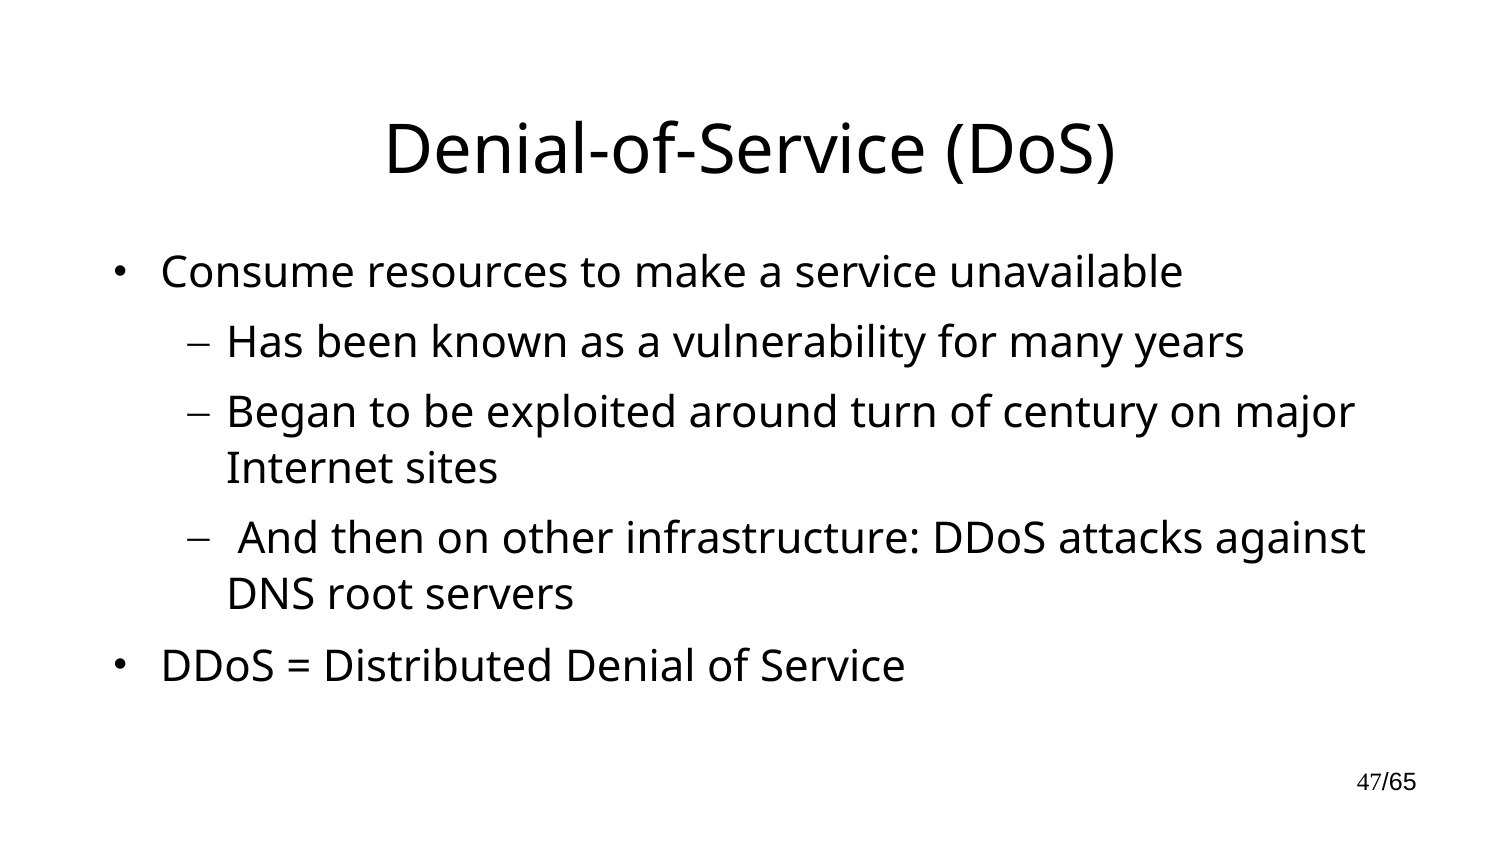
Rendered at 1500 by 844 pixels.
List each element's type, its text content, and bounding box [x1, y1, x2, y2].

title Denial-of-Service (DoS) [112, 74, 1388, 216]
list Consume resources to make a service unavailable Has been known as a vulnerability for many years Began to be exploited around turn of century on major Internet sites And then on other infrastructure: DDoS attacks against DNS root servers DDoS = Distributed Denial of Service [112, 243, 1388, 790]
